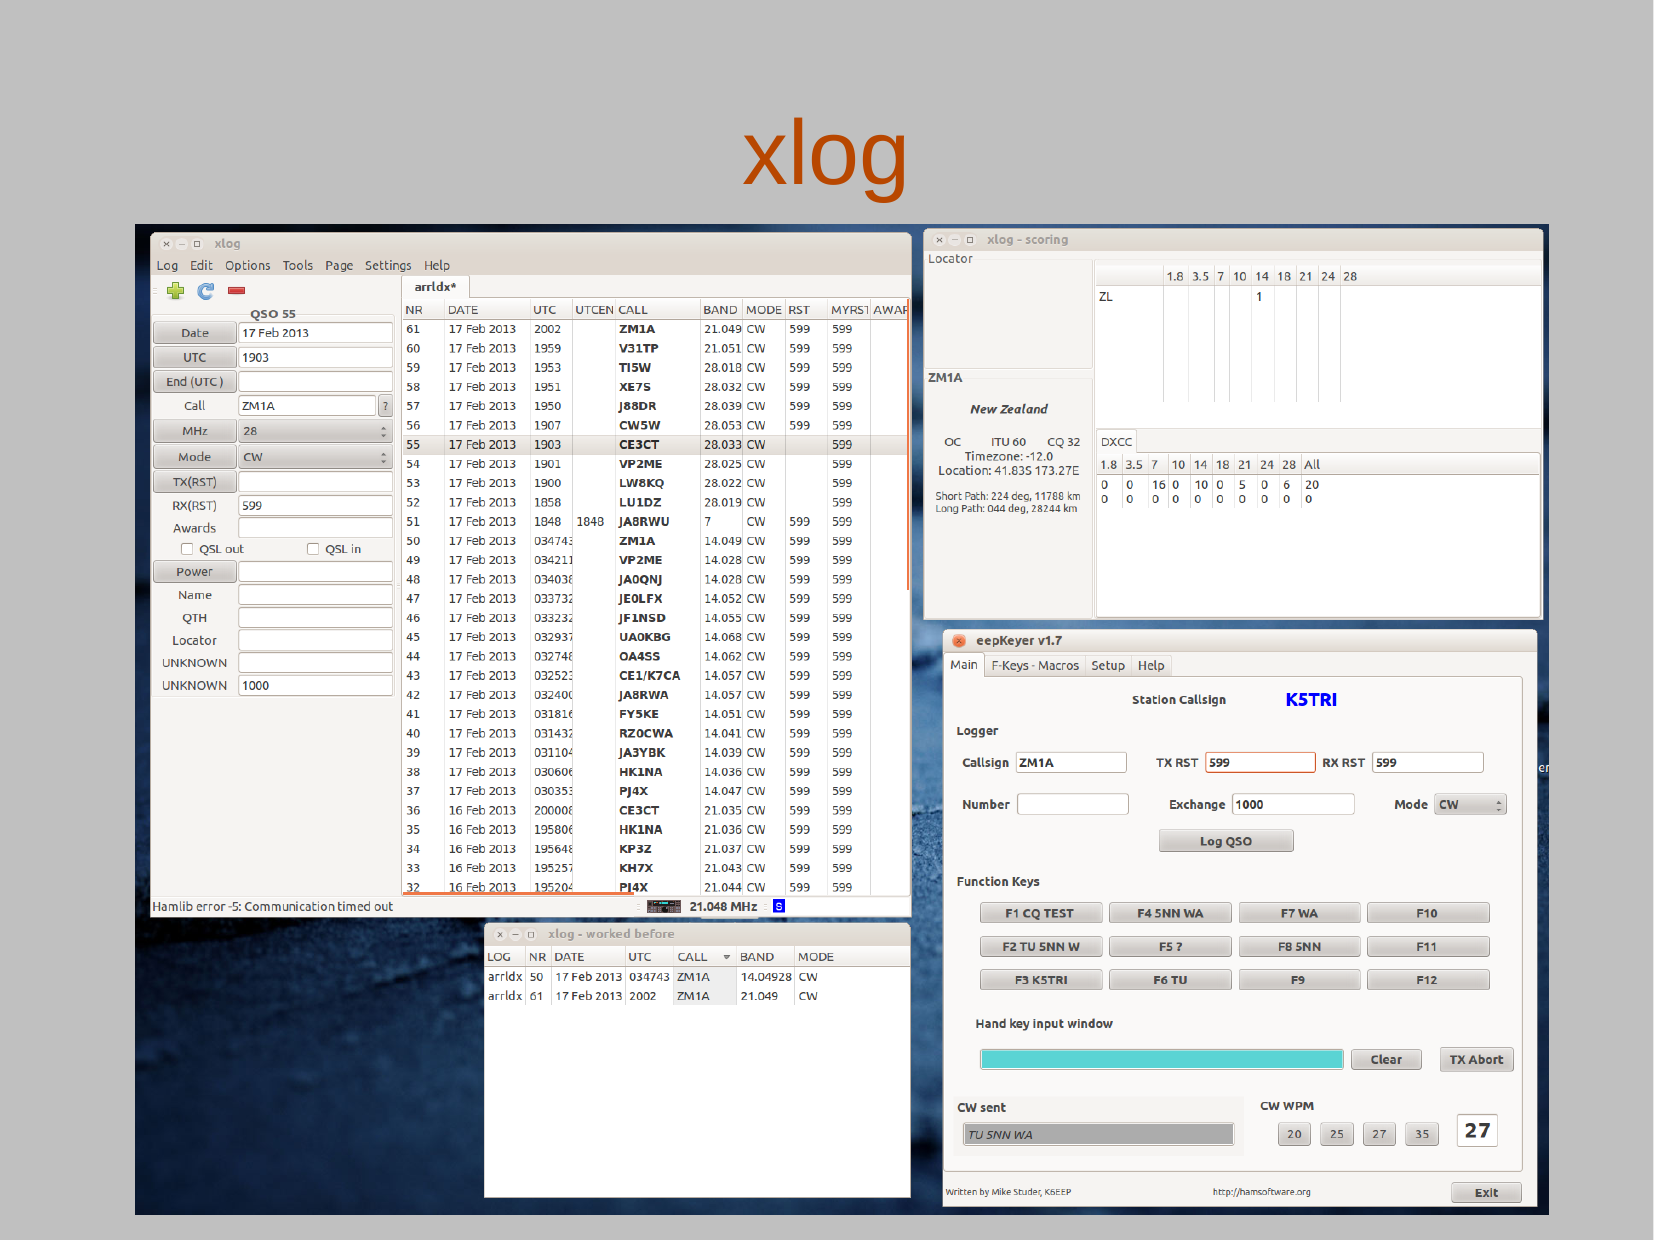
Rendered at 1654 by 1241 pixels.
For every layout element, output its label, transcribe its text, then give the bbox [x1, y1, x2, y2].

title xlog [82, 49, 1571, 257]
picture [135, 224, 1549, 1216]
